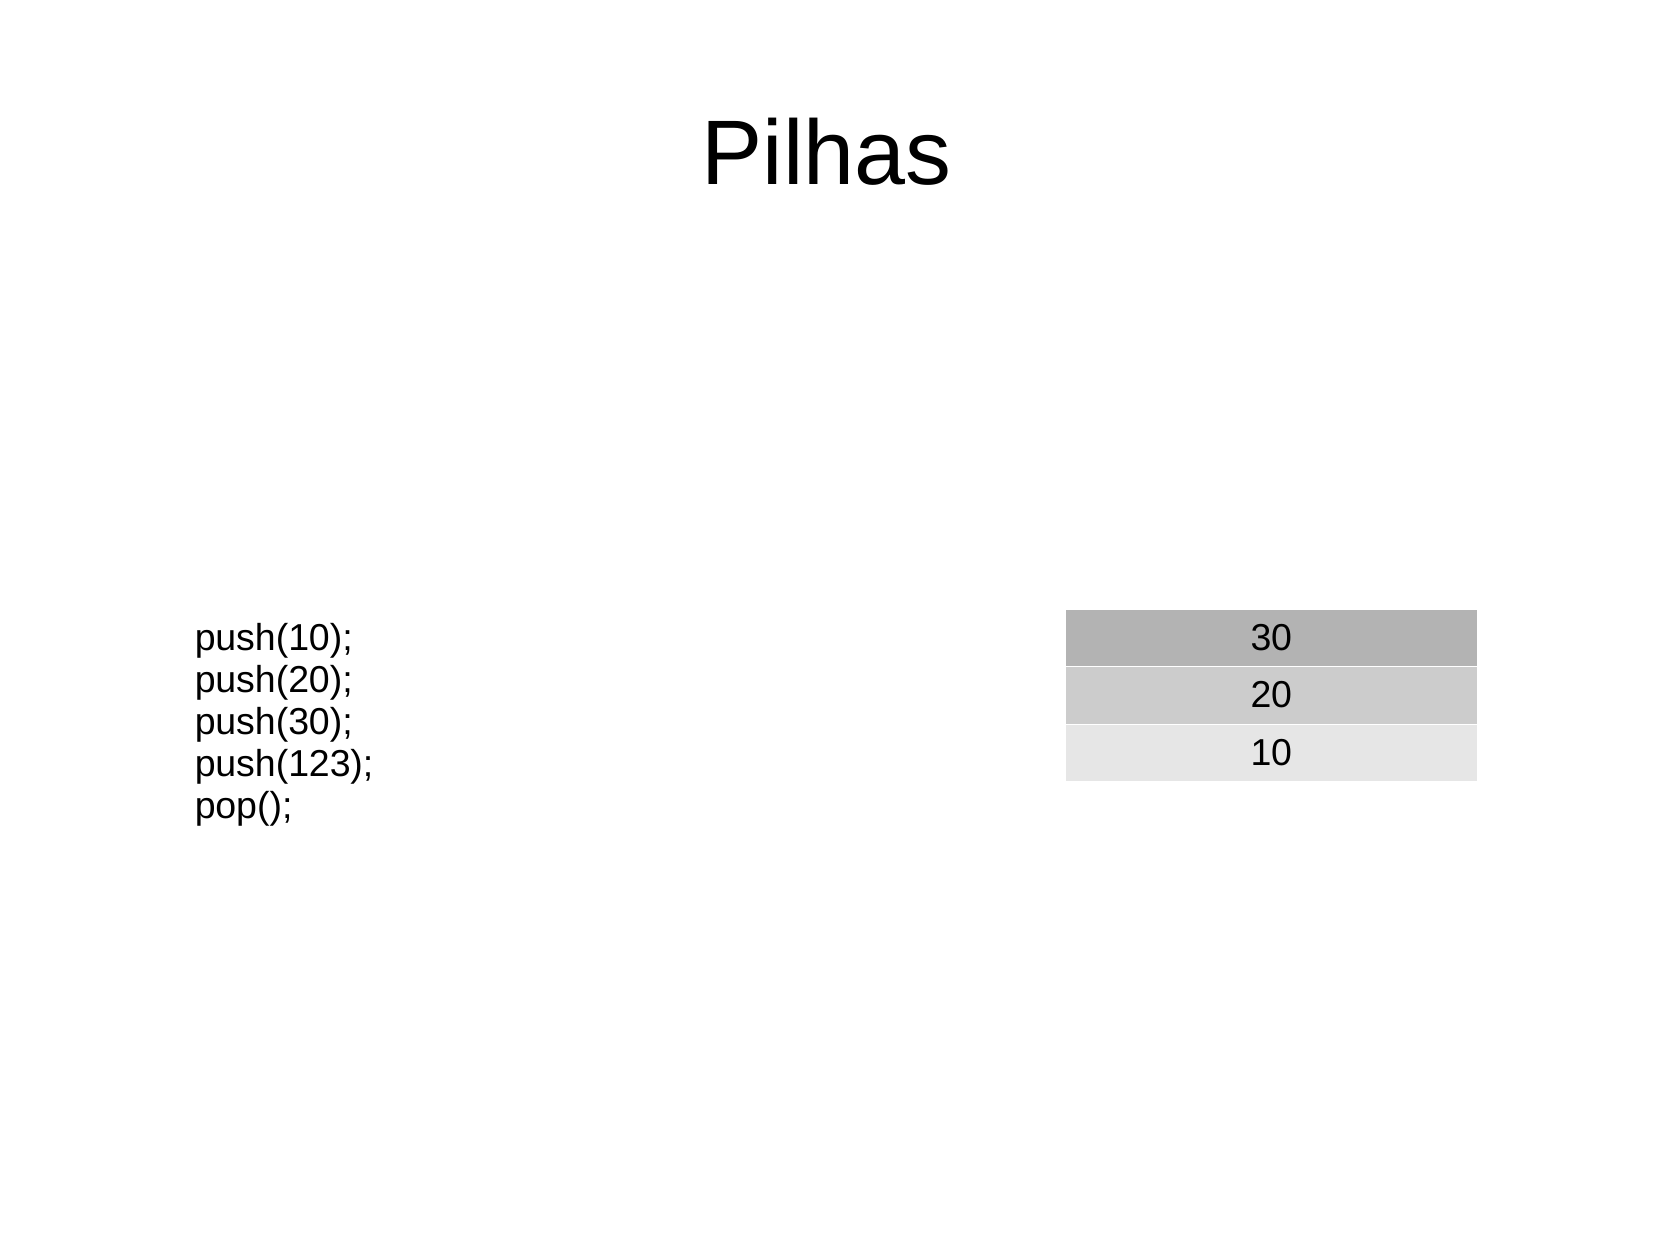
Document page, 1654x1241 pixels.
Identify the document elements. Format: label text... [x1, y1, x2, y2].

table_header 30 [1066, 610, 1477, 666]
table_cell 10 [1066, 725, 1477, 781]
title Pilhas [82, 49, 1571, 257]
text_box push(10); push(20); push(30); push(123); pop(); [180, 609, 485, 834]
table_cell 20 [1066, 667, 1477, 724]
